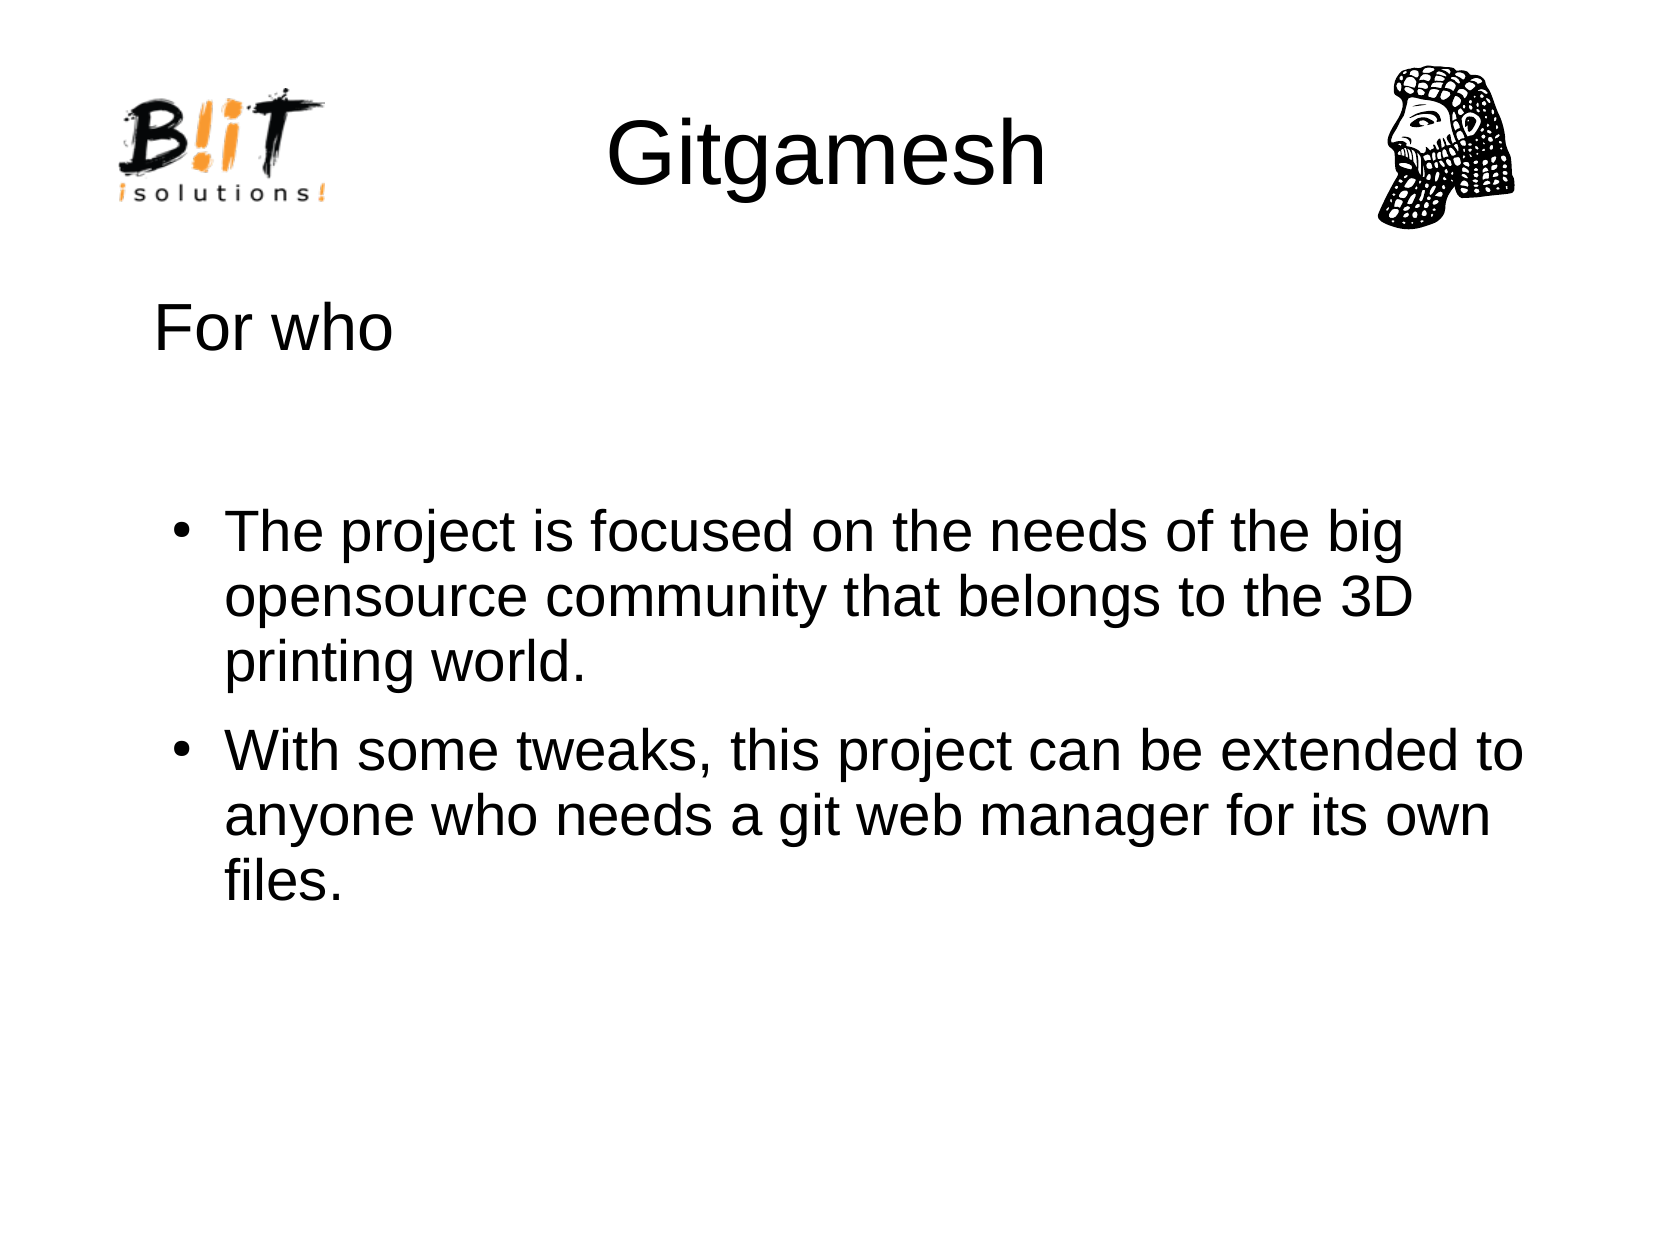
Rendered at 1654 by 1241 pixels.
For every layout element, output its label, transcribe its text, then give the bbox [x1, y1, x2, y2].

title Gitgamesh [82, 49, 1571, 257]
picture [118, 88, 325, 207]
list For who The project is focused on the needs of the big opensource community that belongs to the 3D printing world. With some tweaks, this project can be extended to anyone who needs a git web manager for its own files. [82, 290, 1571, 1109]
picture [1358, 59, 1536, 237]
